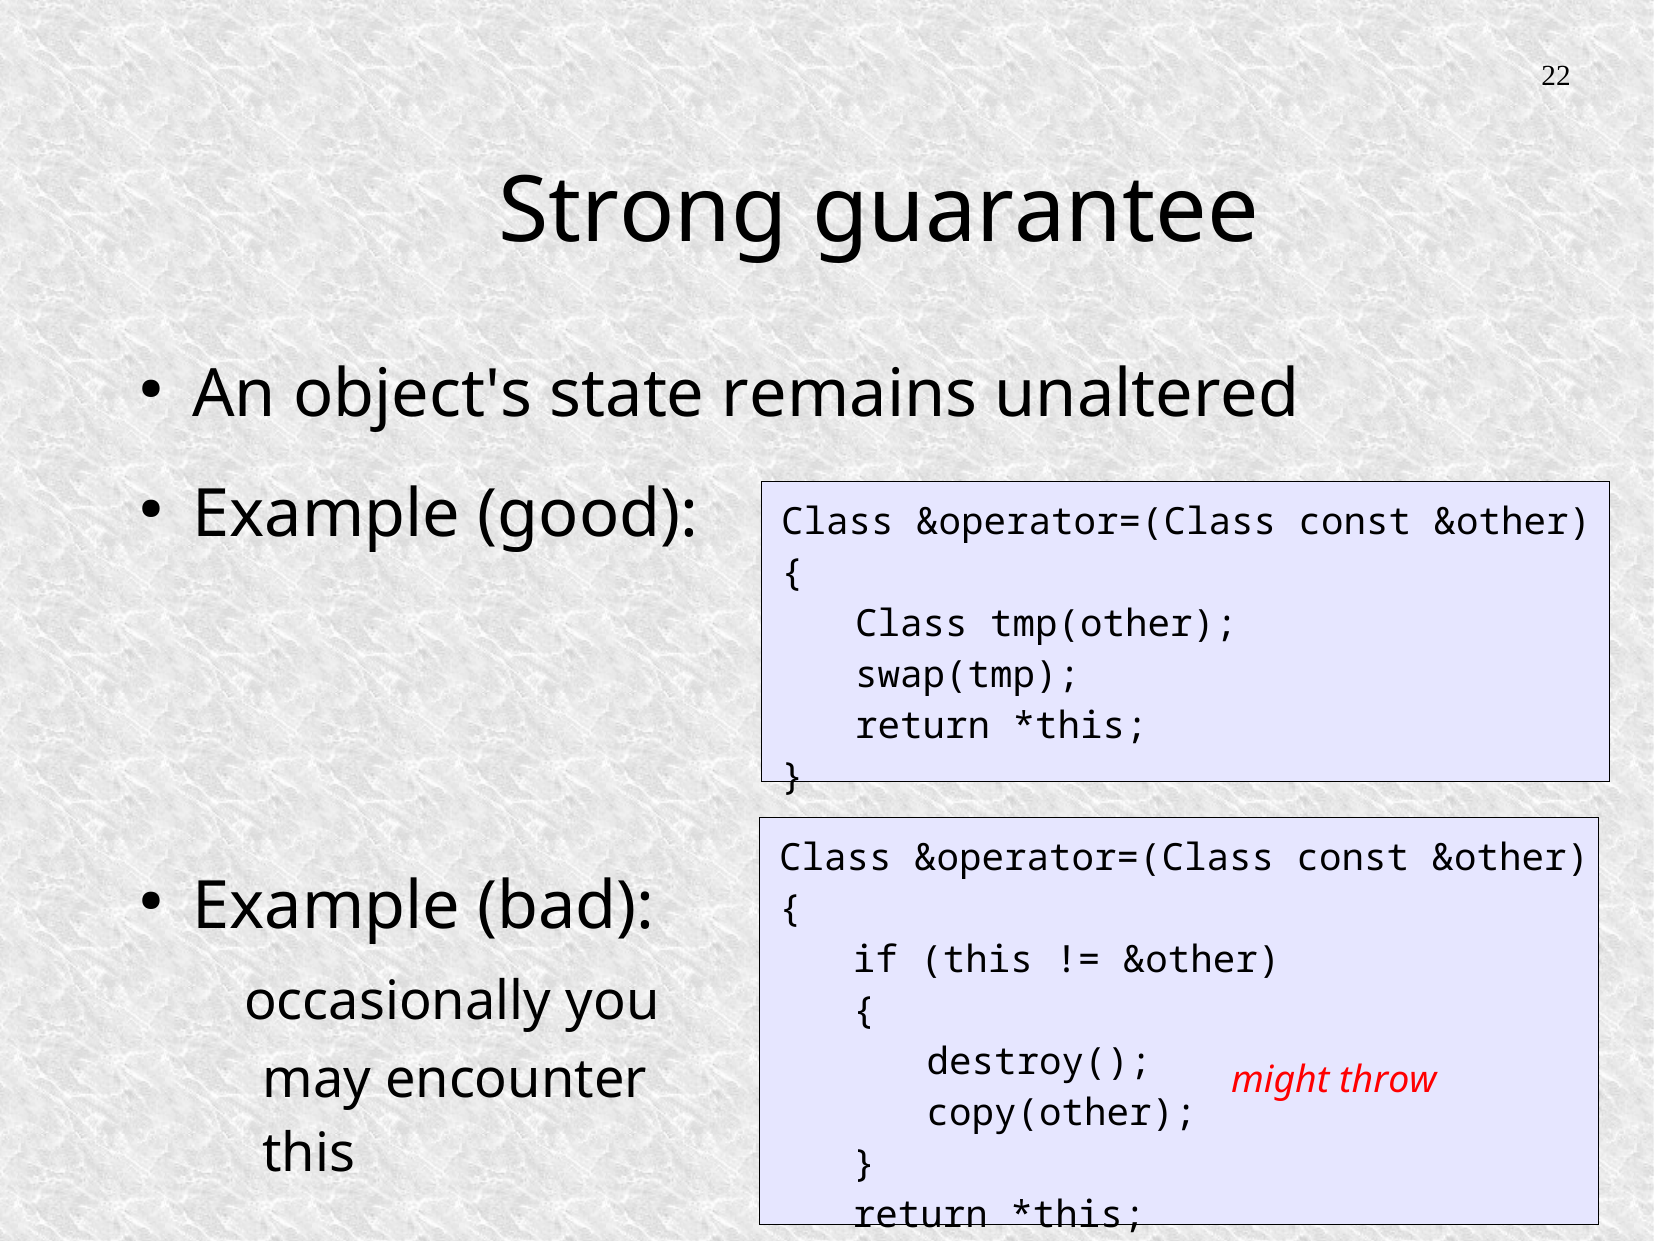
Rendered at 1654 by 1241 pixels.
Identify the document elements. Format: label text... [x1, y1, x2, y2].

text_box might throw [1231, 1052, 1461, 1099]
title Strong guarantee [121, 102, 1534, 310]
list An object's state remains unaltered Example (good): Example (bad): occasionally you may encounter this [121, 344, 1534, 1127]
text_box [759, 817, 1599, 1225]
text_box [1534, 481, 1610, 782]
text_box Class &operator=(Class const &other) { Class tmp(other); swap(tmp); return *this; } [781, 494, 1592, 756]
text_box Class &operator=(Class const &other) { if (this != &other) { destroy(); copy(other); } return *this; } [779, 830, 1590, 1223]
picture [0, 0, 1654, 1241]
